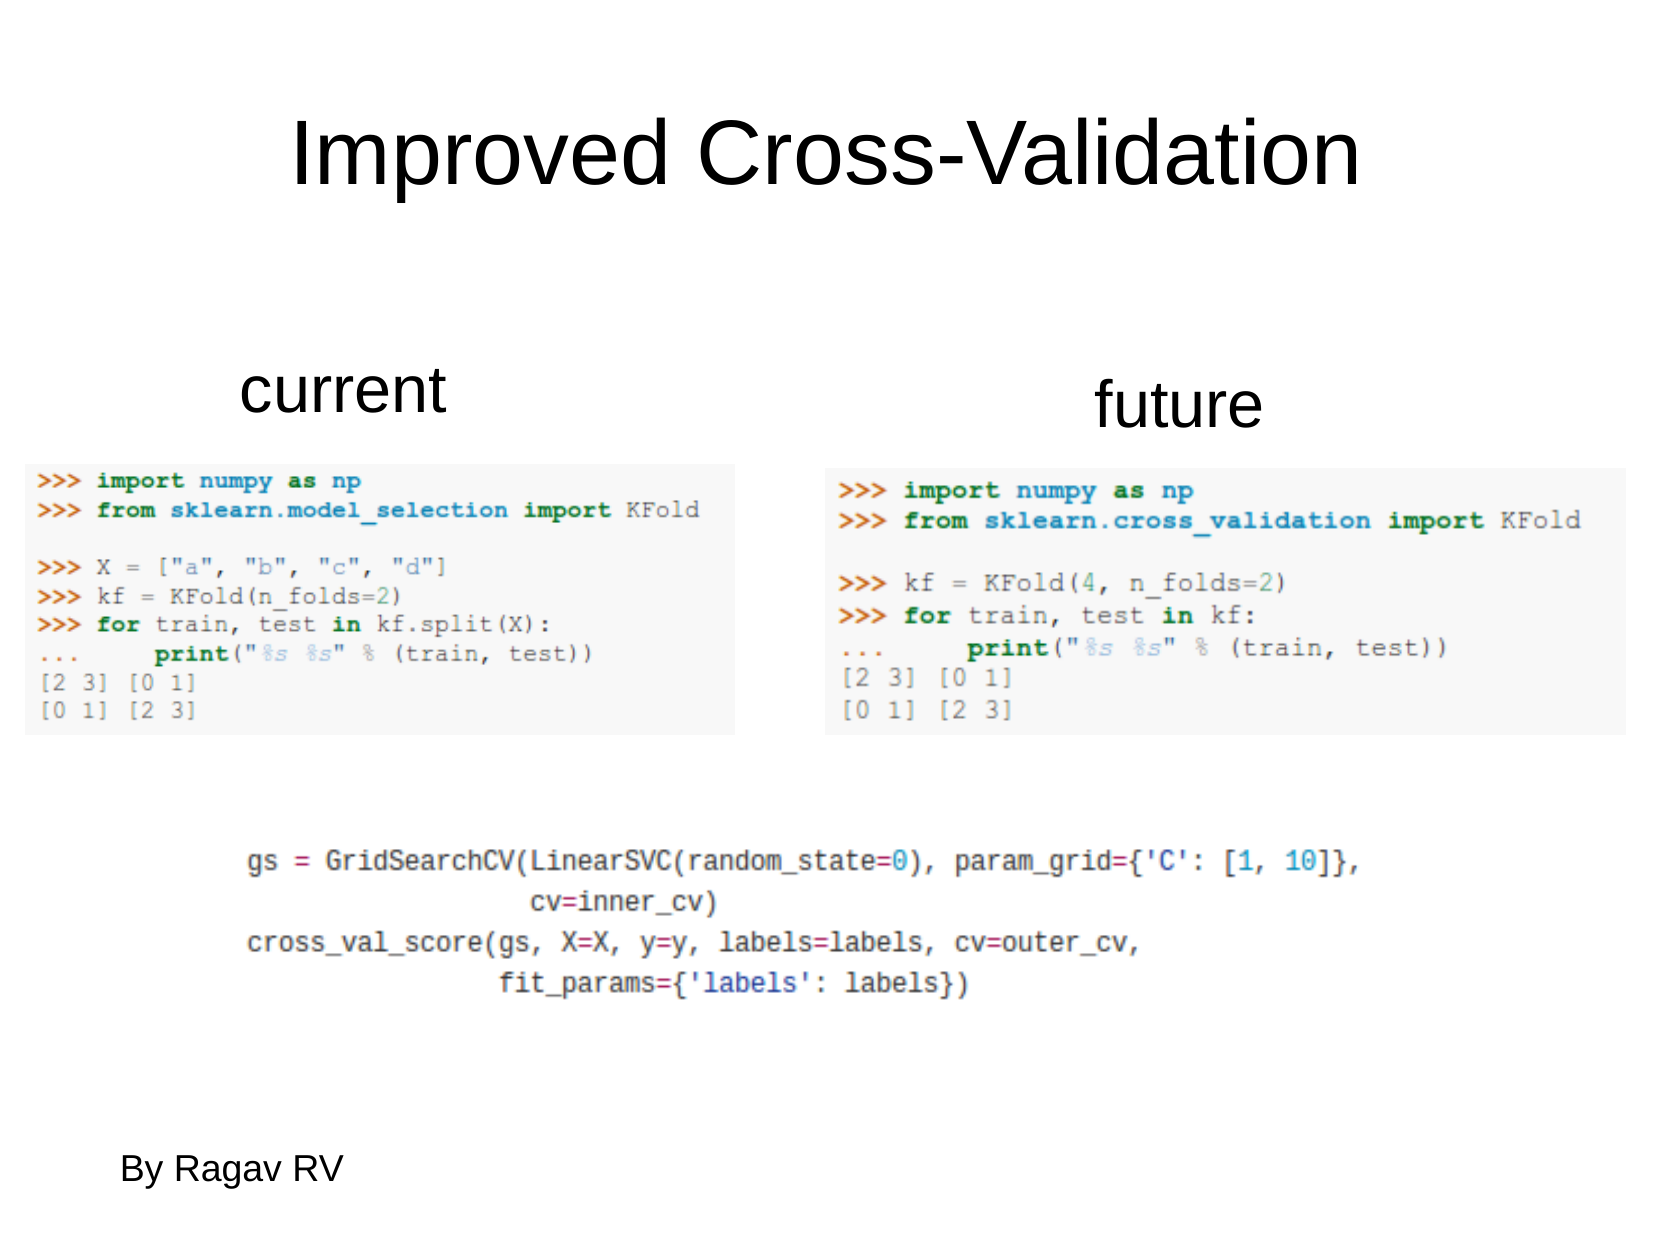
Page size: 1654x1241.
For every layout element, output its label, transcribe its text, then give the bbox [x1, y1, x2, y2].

text_box current [225, 345, 766, 435]
picture [25, 464, 736, 736]
text_box future [1080, 360, 1591, 450]
picture [825, 468, 1626, 736]
title Improved Cross-Validation [82, 49, 1571, 257]
text_box By Ragav RV [105, 1140, 691, 1197]
picture [225, 839, 1375, 1038]
